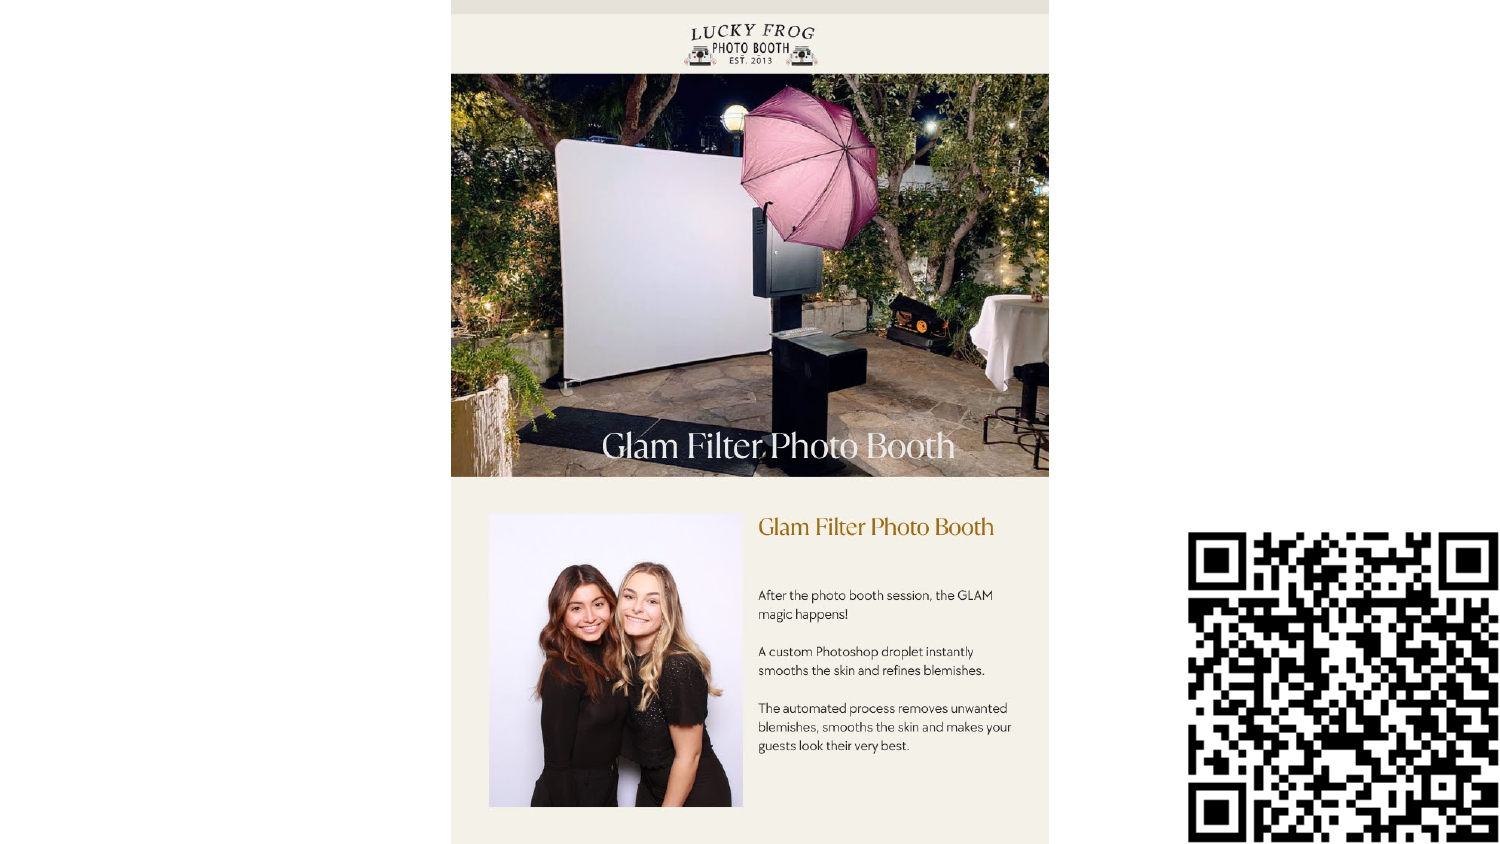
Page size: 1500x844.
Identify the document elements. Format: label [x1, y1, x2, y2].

picture [451, 0, 1049, 844]
picture [1187, 531, 1500, 844]
